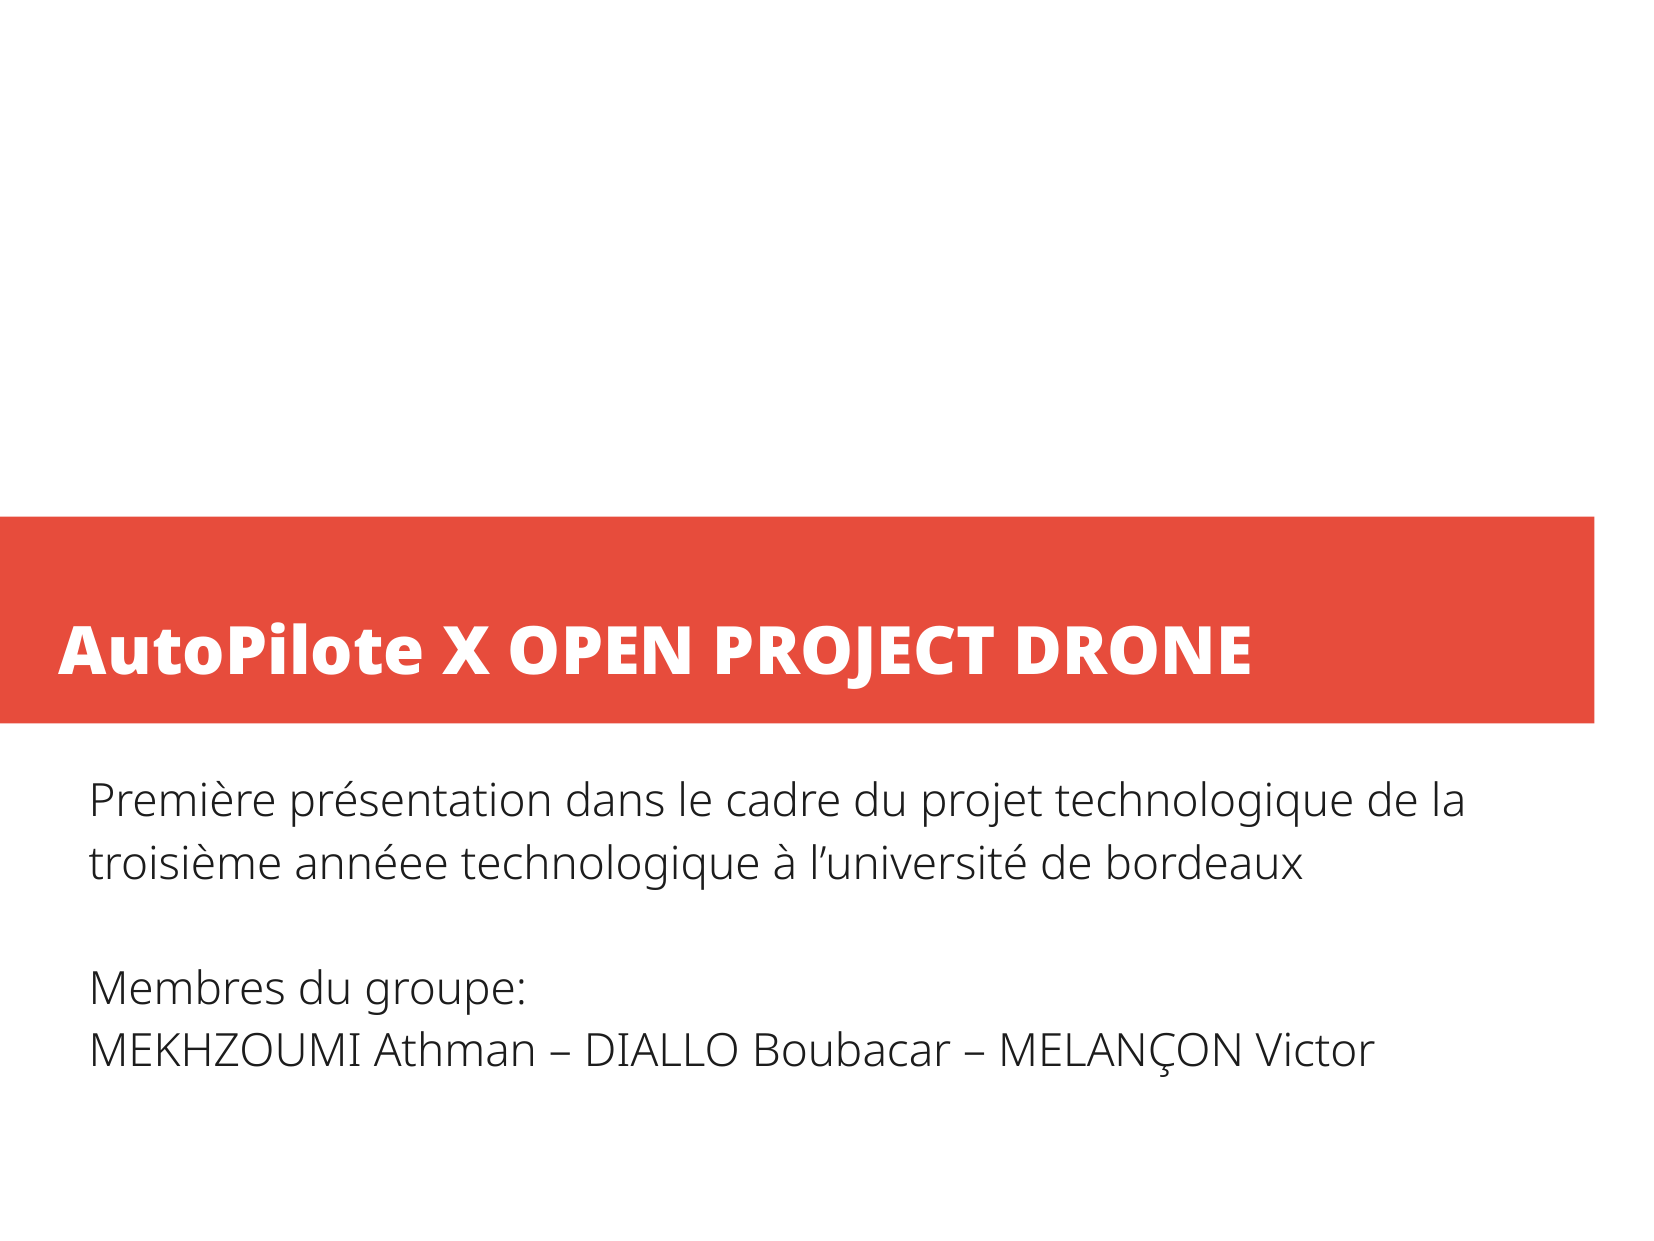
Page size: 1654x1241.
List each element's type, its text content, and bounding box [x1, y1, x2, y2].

subtitle Première présentation dans le cadre du projet technologique de la troisième annéee technologique à l’université de bordeaux Membres du groupe: MEKHZOUMI Athman – DIALLO Boubacar – MELANÇON Victor [88, 767, 1595, 1182]
title AutoPilote X OPEN PROJECT DRONE [59, 546, 1595, 694]
